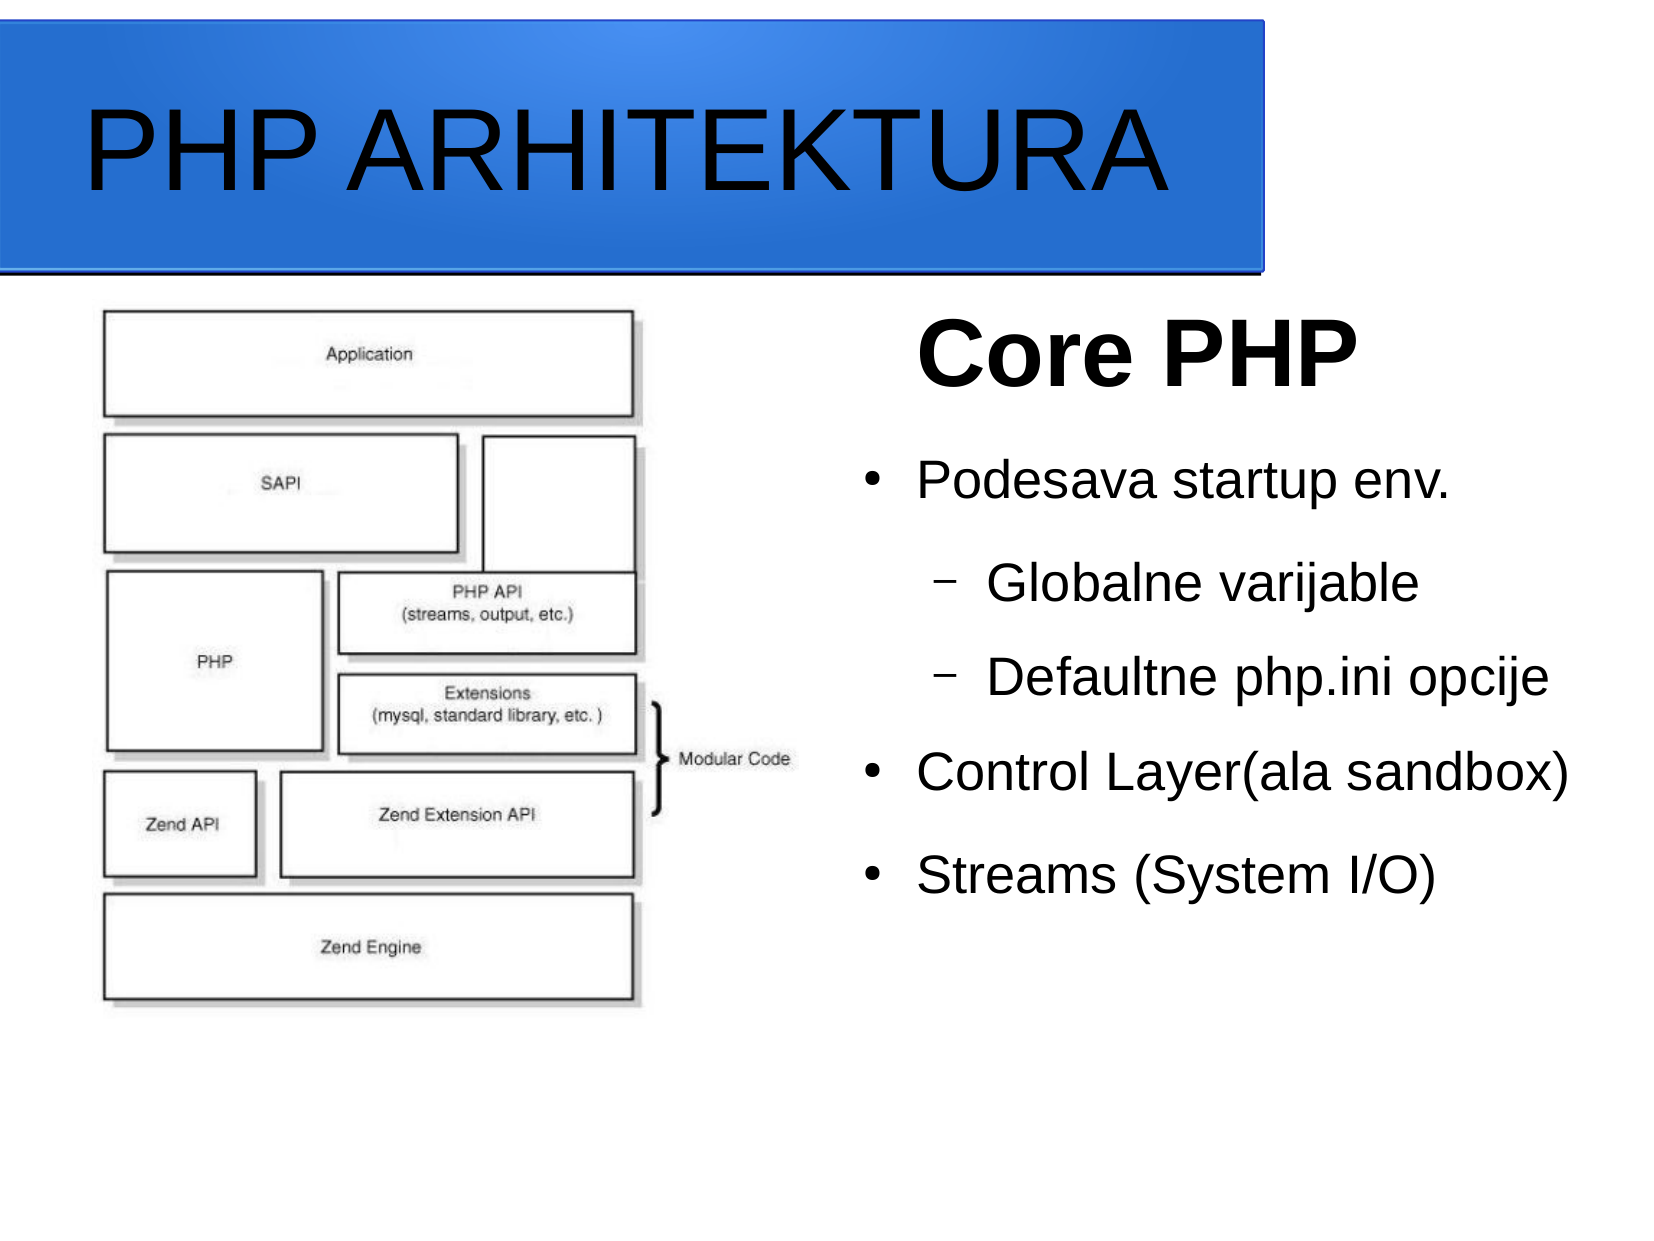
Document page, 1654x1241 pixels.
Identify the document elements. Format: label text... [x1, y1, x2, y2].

picture [92, 299, 799, 1019]
list Core PHP Podesava startup env. Globalne varijable Defaultne php.ini opcije Control Layer(ala sandbox) Streams (System I/O) [845, 299, 1572, 1019]
title PHP ARHITEKTURA [82, 47, 1235, 252]
